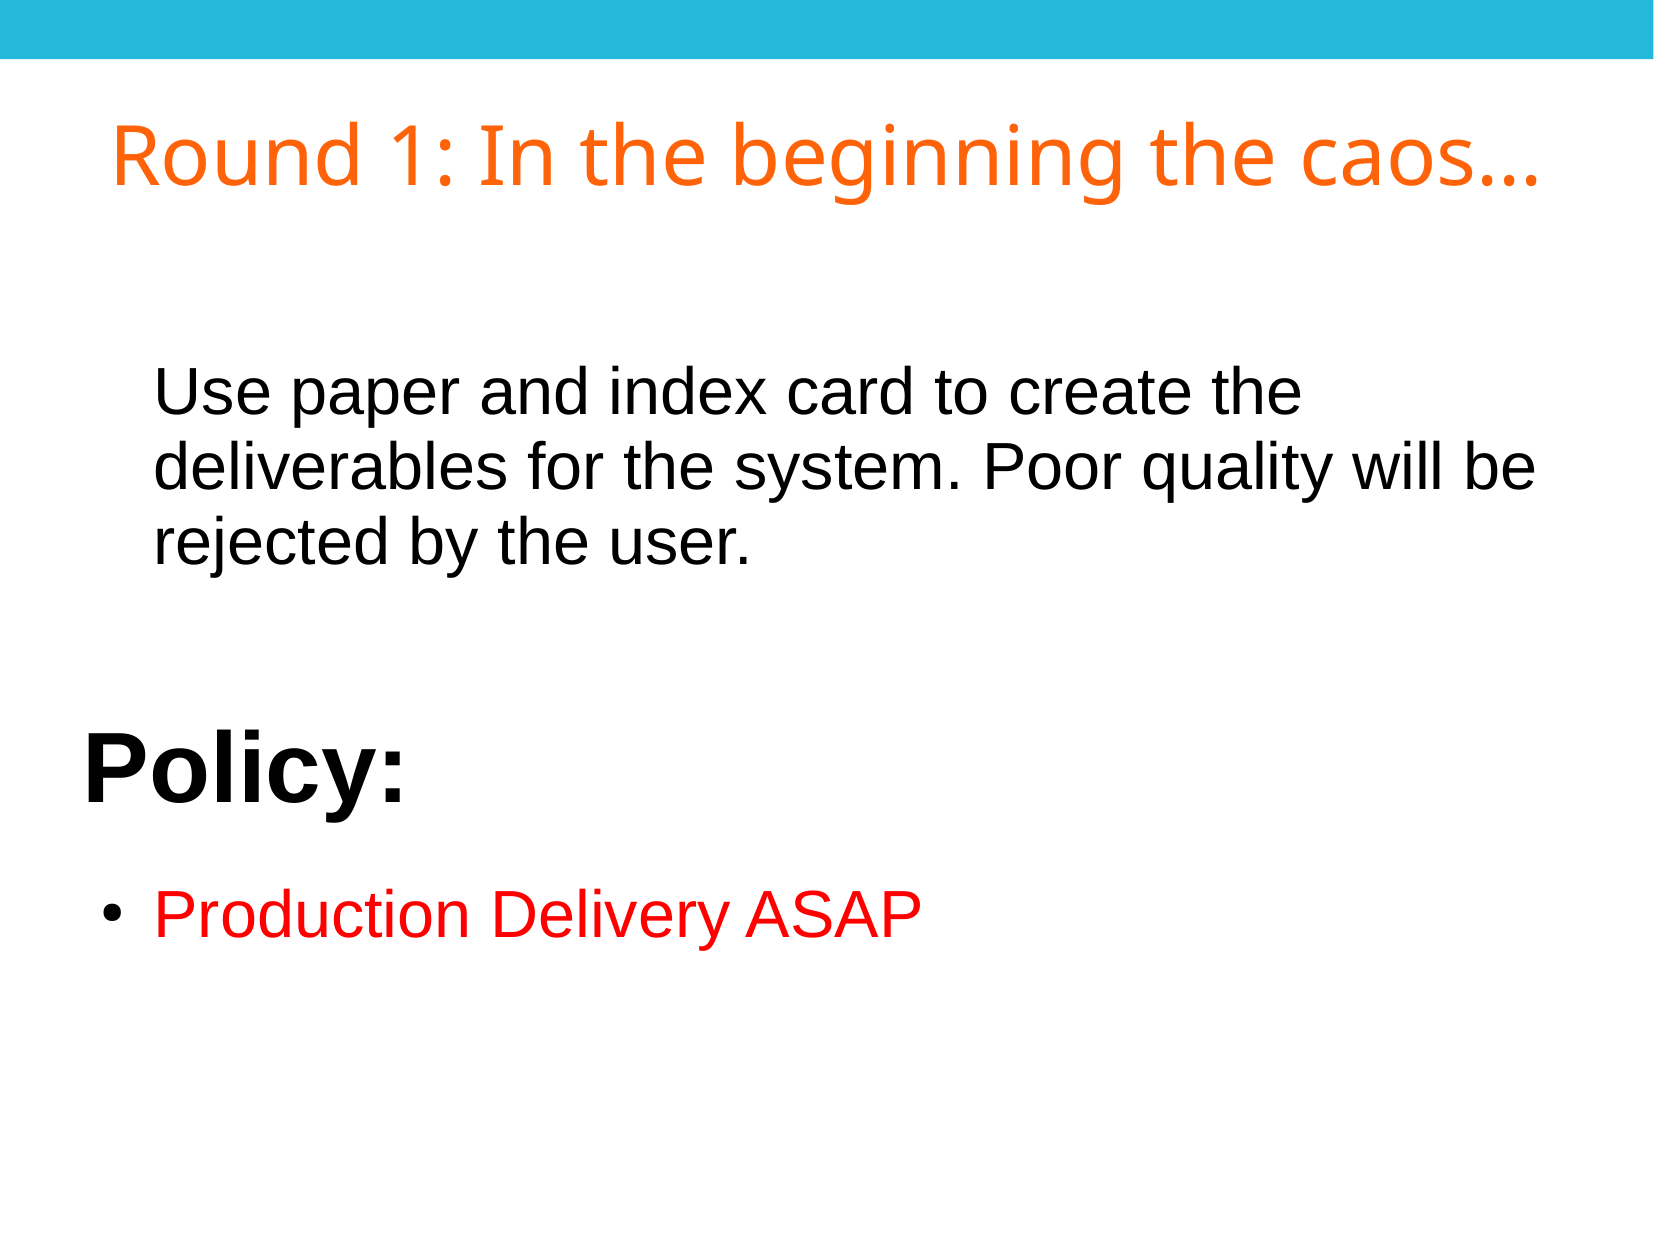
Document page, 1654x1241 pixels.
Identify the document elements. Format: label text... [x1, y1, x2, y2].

list Use paper and index card to create the deliverables for the system. Poor quality will be rejected by the user. Policy: Production Delivery ASAP [82, 354, 1571, 1182]
title Round 1: In the beginning the caos... [82, 49, 1571, 257]
